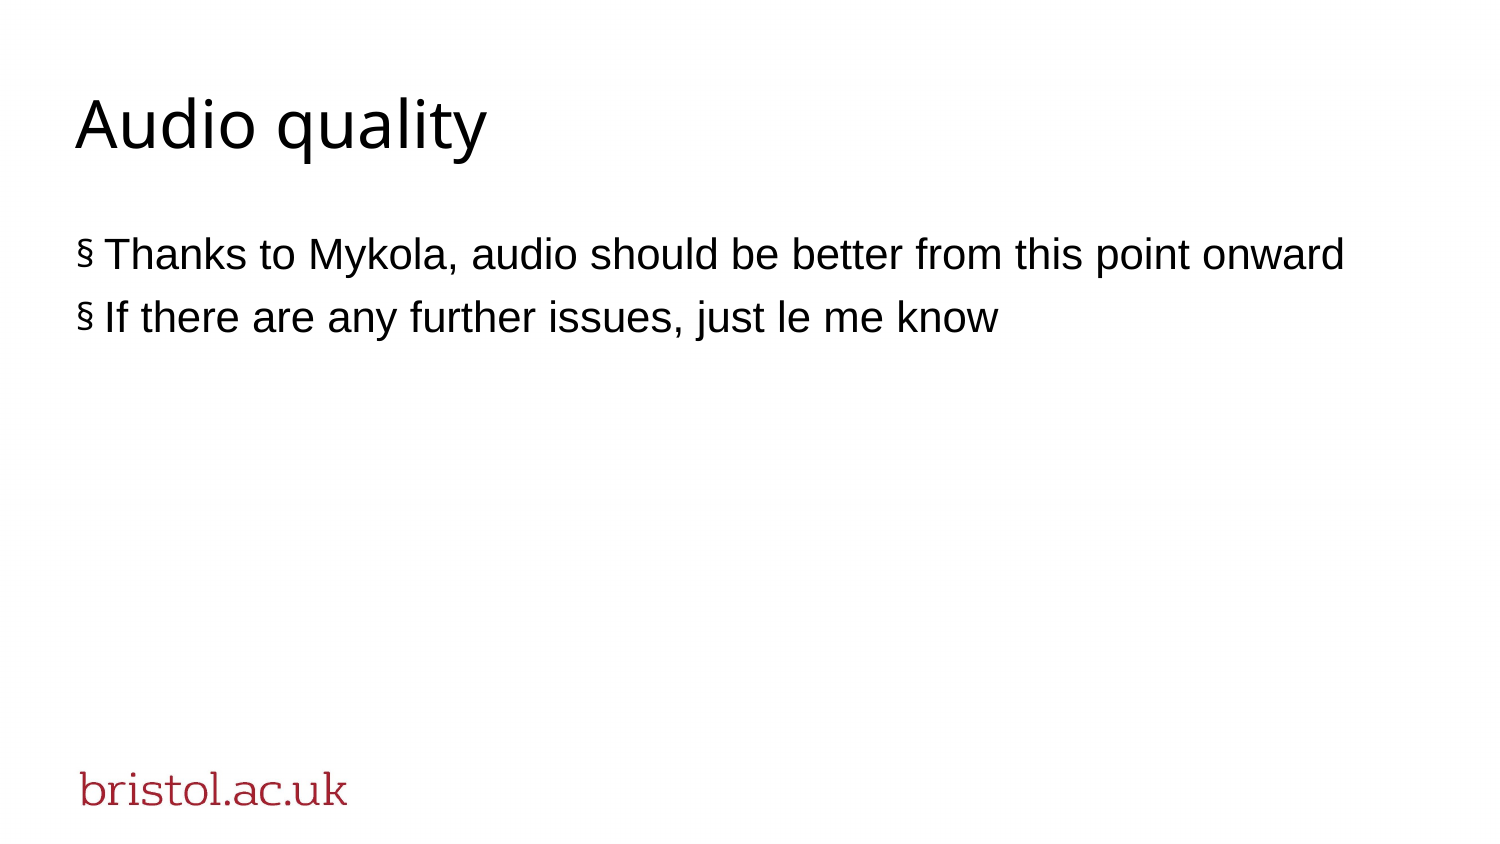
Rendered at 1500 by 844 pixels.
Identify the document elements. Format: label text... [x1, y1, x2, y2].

list Thanks to Mykola, audio should be better from this point onward If there are any further issues, just le me know [60, 224, 1440, 699]
title Audio quality [60, 44, 1440, 209]
